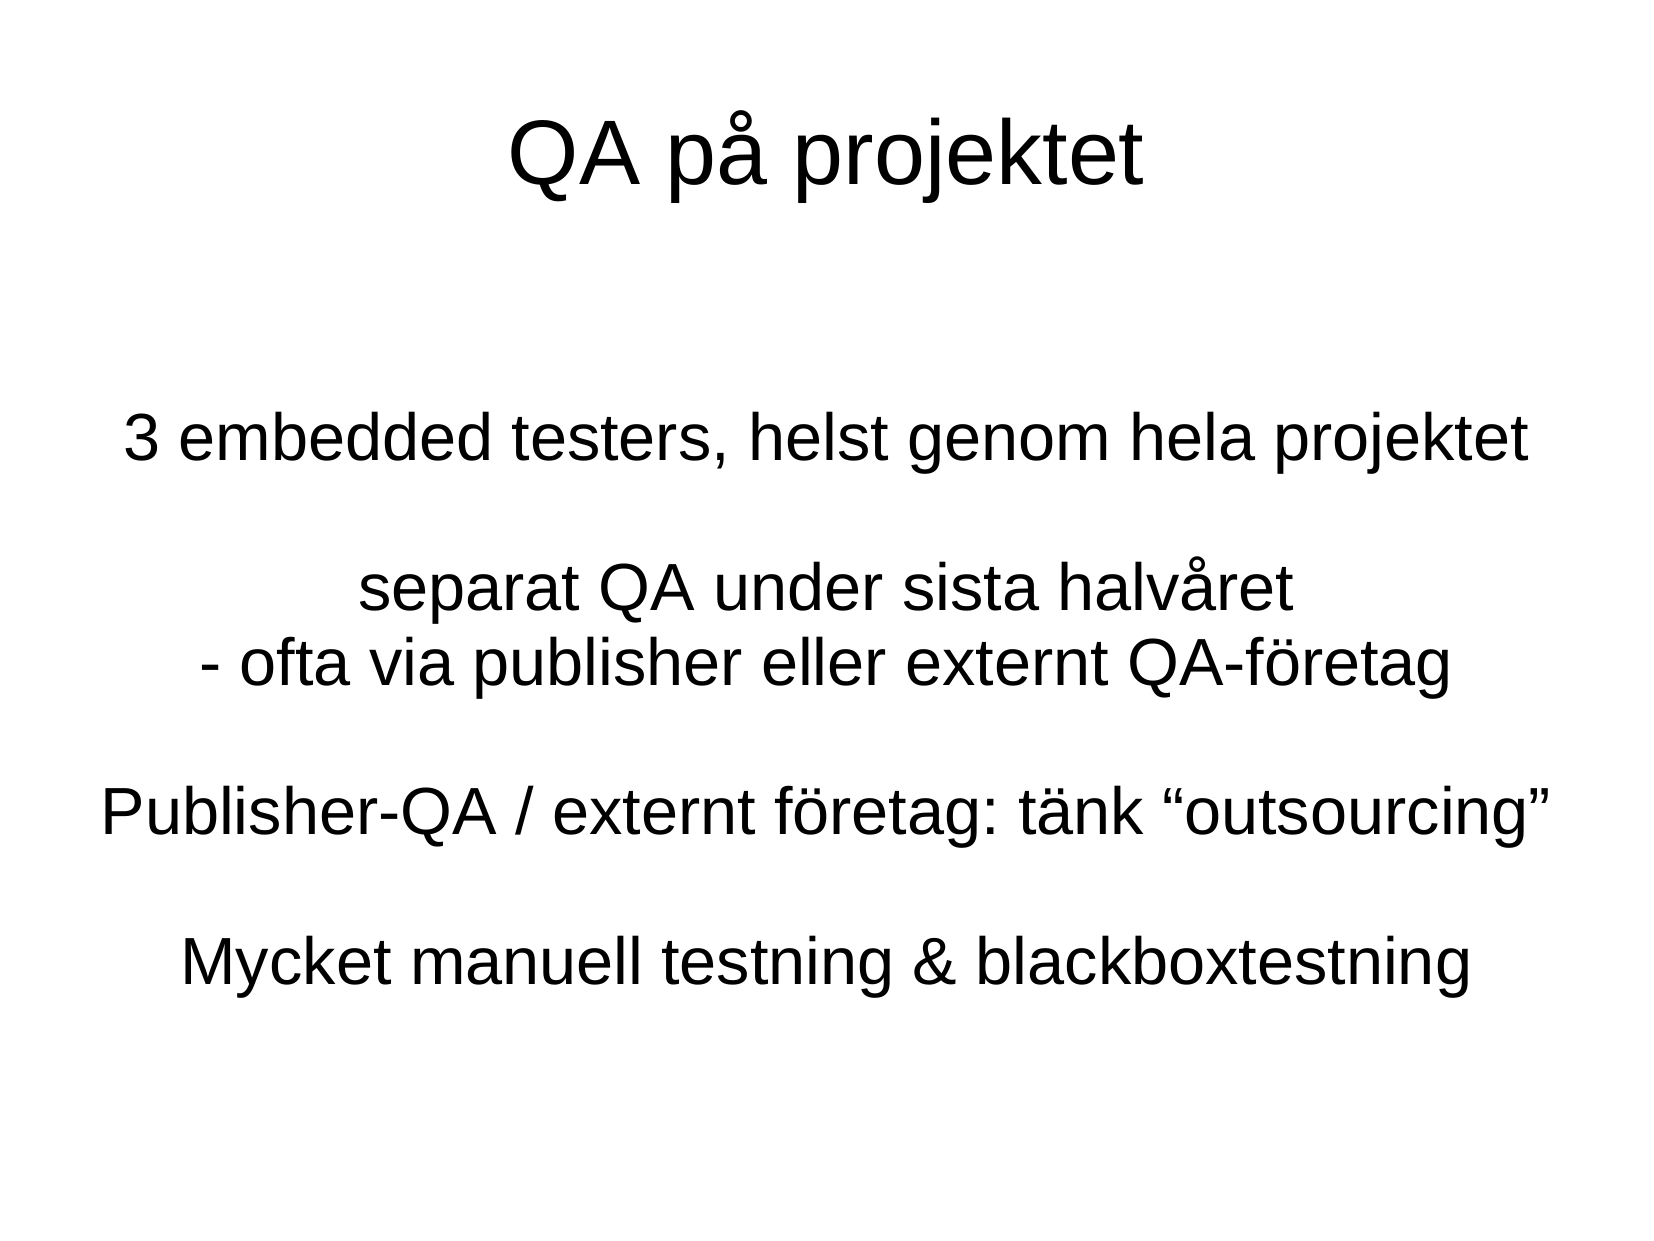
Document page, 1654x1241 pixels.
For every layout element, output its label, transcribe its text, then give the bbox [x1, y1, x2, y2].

subtitle 3 embedded testers, helst genom hela projektet separat QA under sista halvåret - ofta via publisher eller externt QA-företag Publisher-QA / externt företag: tänk “outsourcing” Mycket manuell testning & blackboxtestning [82, 290, 1571, 1109]
title QA på projektet [82, 49, 1571, 257]
